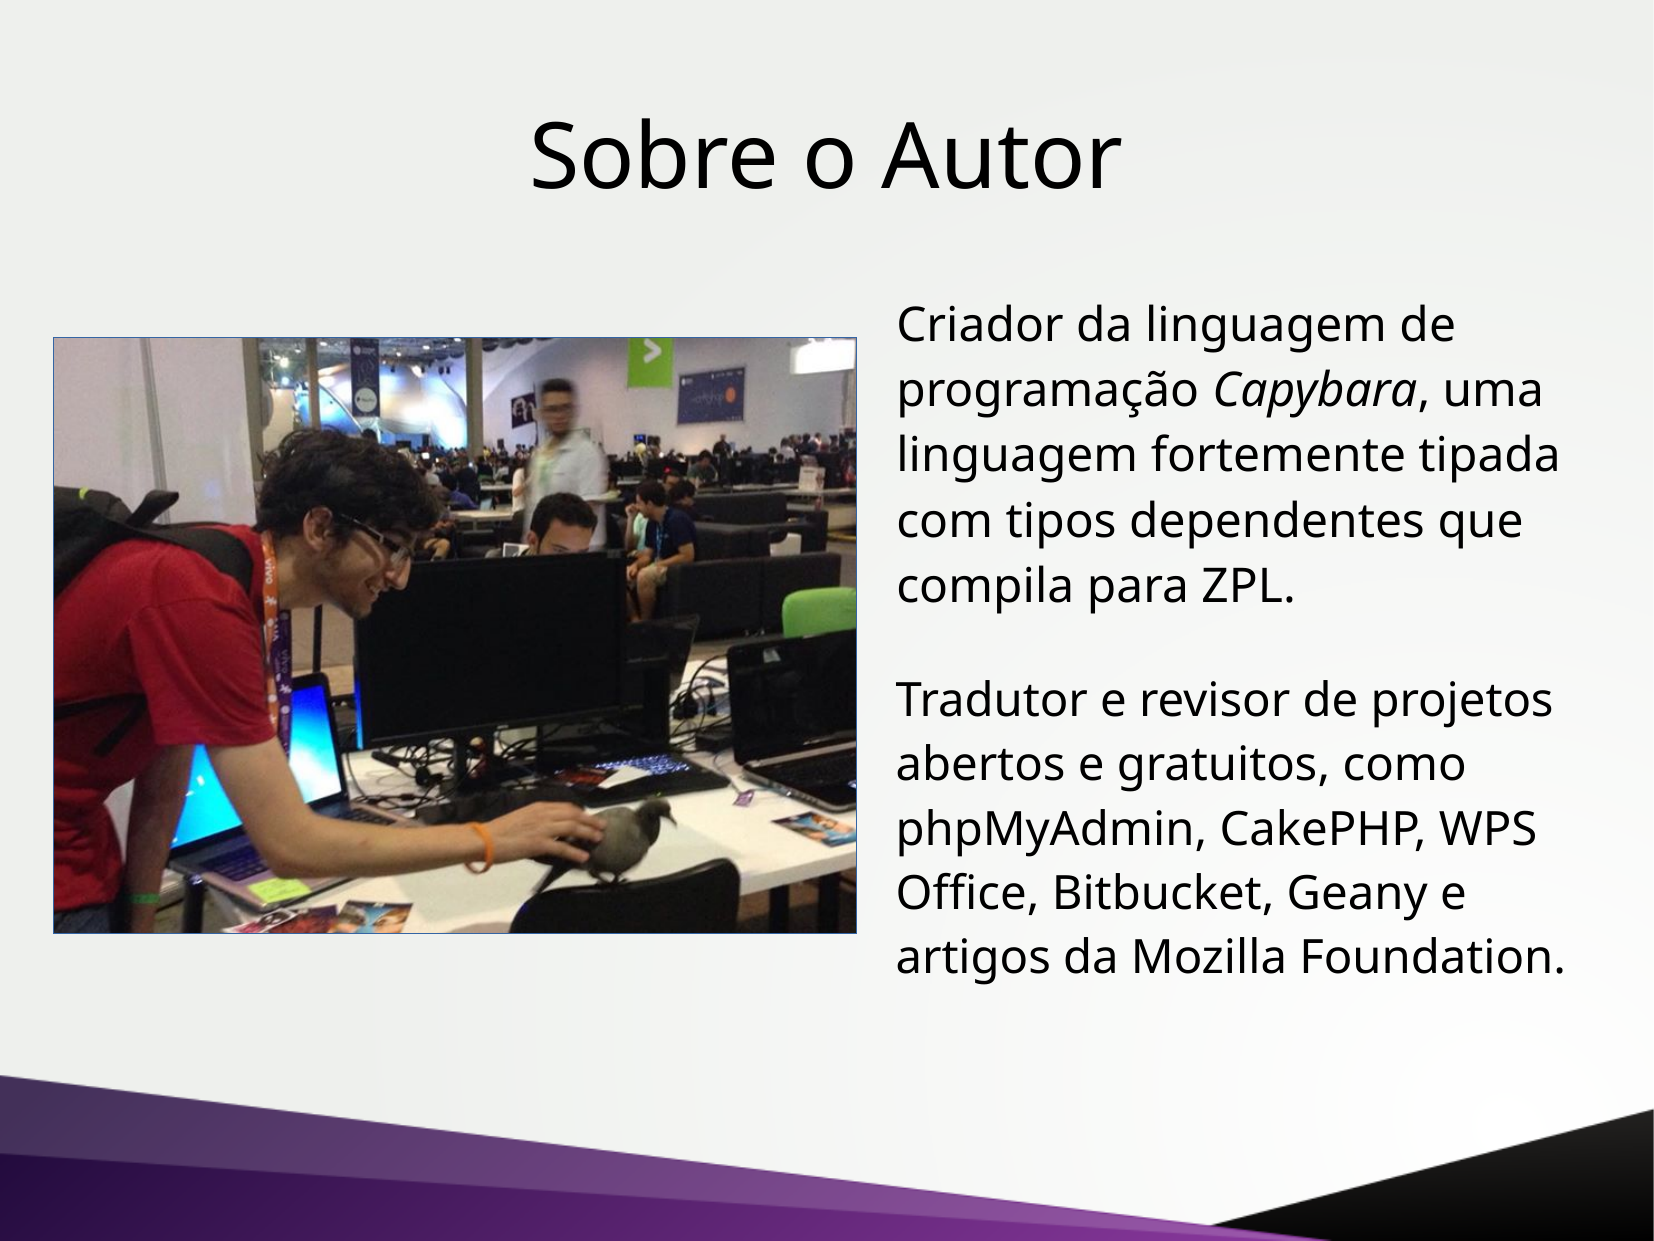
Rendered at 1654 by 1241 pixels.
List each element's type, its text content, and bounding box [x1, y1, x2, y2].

picture [0, 0, 1654, 1241]
list Tradutor e revisor de projetos abertos e gratuitos, como phpMyAdmin, CakePHP, WPS Office, Bitbucket, Geany e artigos da Mozilla Foundation. [845, 665, 1572, 1009]
title Sobre o Autor [82, 49, 1571, 257]
list Criador da linguagem de programação Capybara, uma linguagem fortemente tipada com tipos dependentes que compila para ZPL. [845, 290, 1572, 634]
